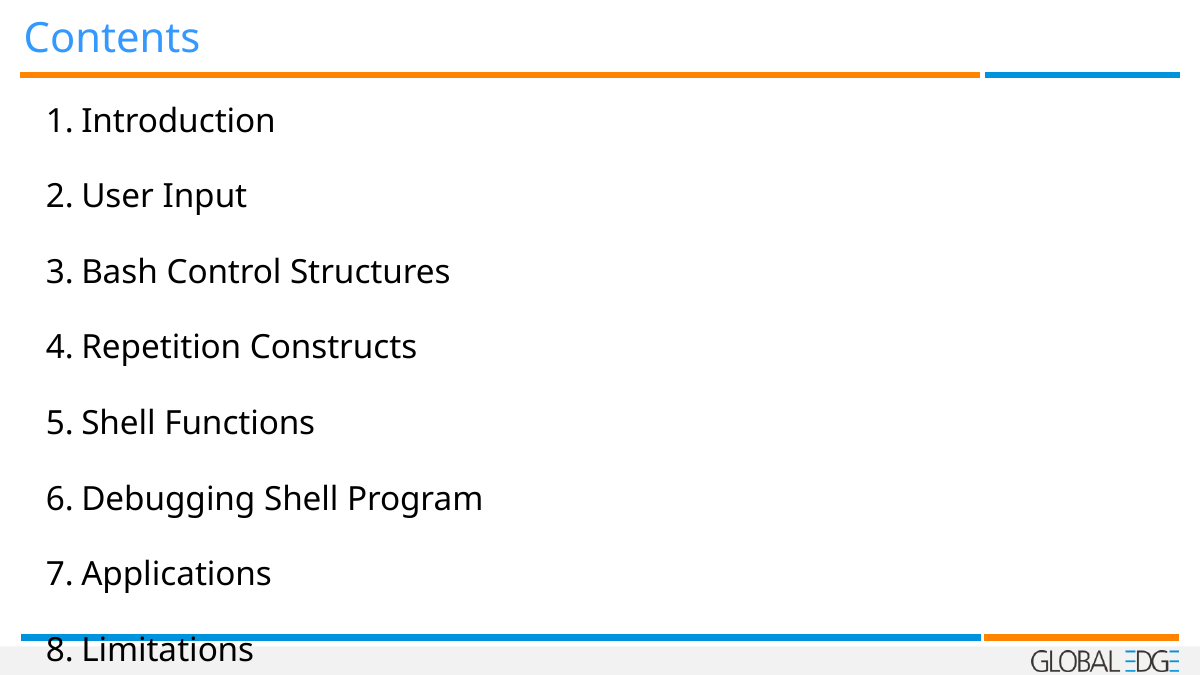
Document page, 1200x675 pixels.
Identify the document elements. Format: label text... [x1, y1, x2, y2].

picture [1031, 650, 1179, 672]
title Contents [12, 9, 1088, 63]
text_box Introduction User Input Bash Control Structures Repetition Constructs Shell Functions Debugging Shell Program Applications Limitations [31, 82, 520, 616]
